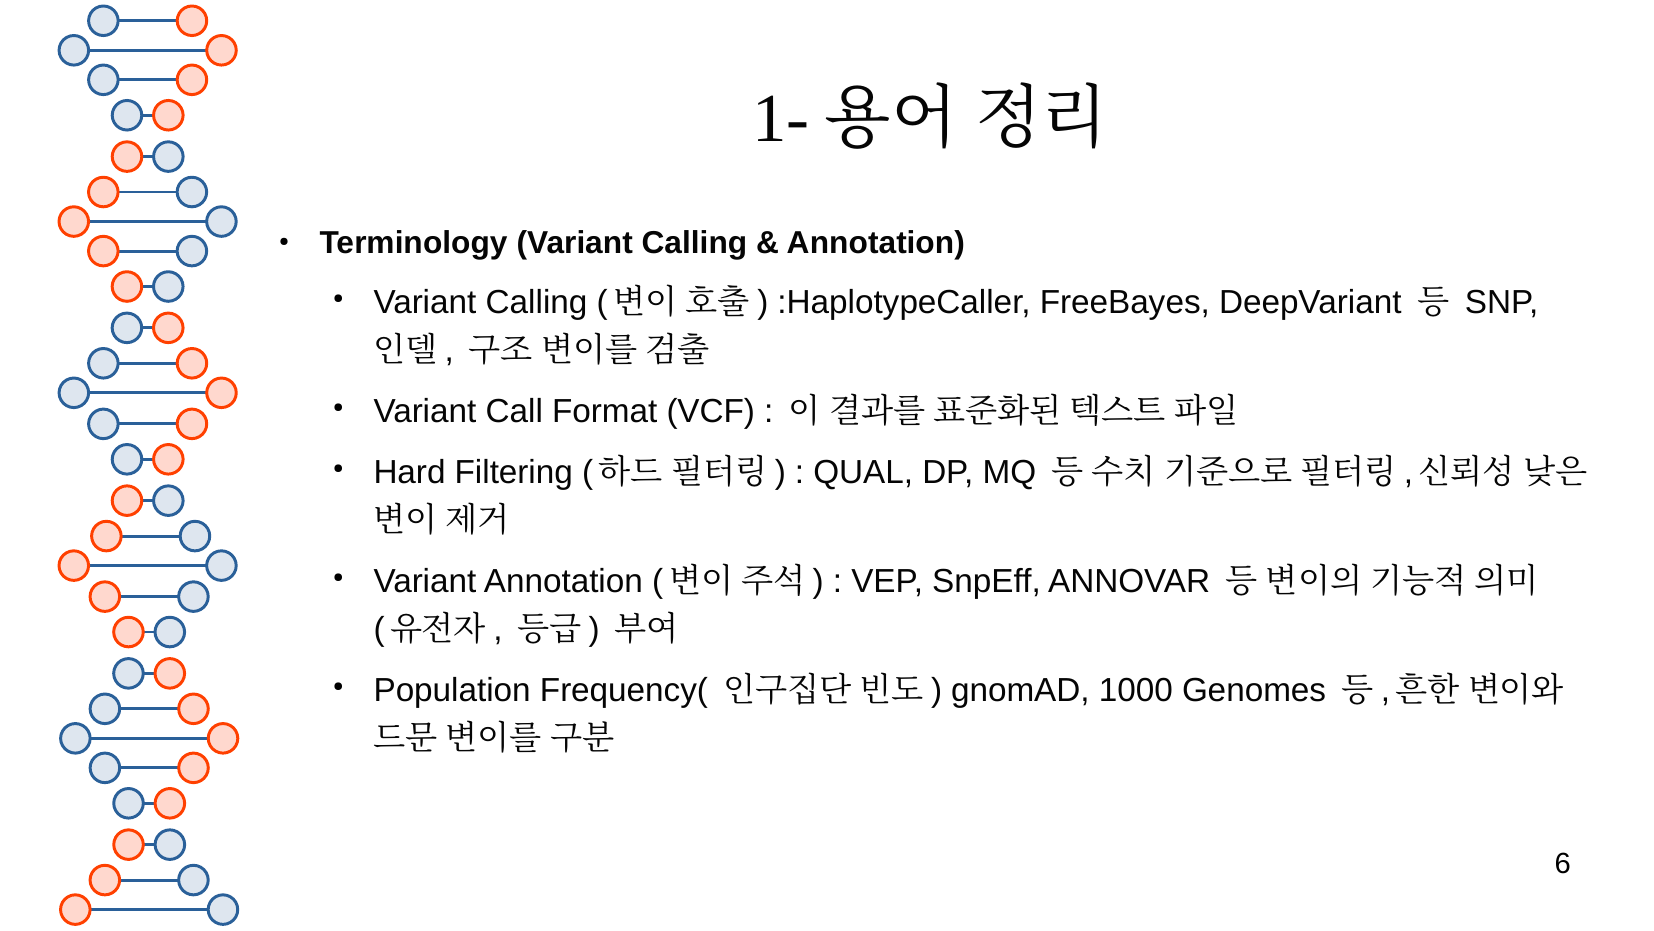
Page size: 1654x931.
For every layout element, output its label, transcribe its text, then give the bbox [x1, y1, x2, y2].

list Terminology (Variant Calling & Annotation) Variant Calling (변이 호출) :HaplotypeCaller, FreeBayes, DeepVariant 등 SNP, 인델, 구조 변이를 검출 Variant Call Format (VCF) : 이 결과를 표준화된 텍스트 파일 Hard Filtering (하드 필터링) : QUAL, DP, MQ 등 수치 기준으로 필터링,신뢰성 낮은 변이 제거 Variant Annotation (변이 주석) : VEP, SnpEff, ANNOVAR 등 변이의 기능적 의미(유전자, 등급) 부여 Population Frequency( 인구집단 빈도) gnomAD, 1000 Genomes 등,흔한 변이와 드문 변이를 구분 [265, 224, 1595, 764]
title 1-용어 정리 [265, 35, 1595, 189]
